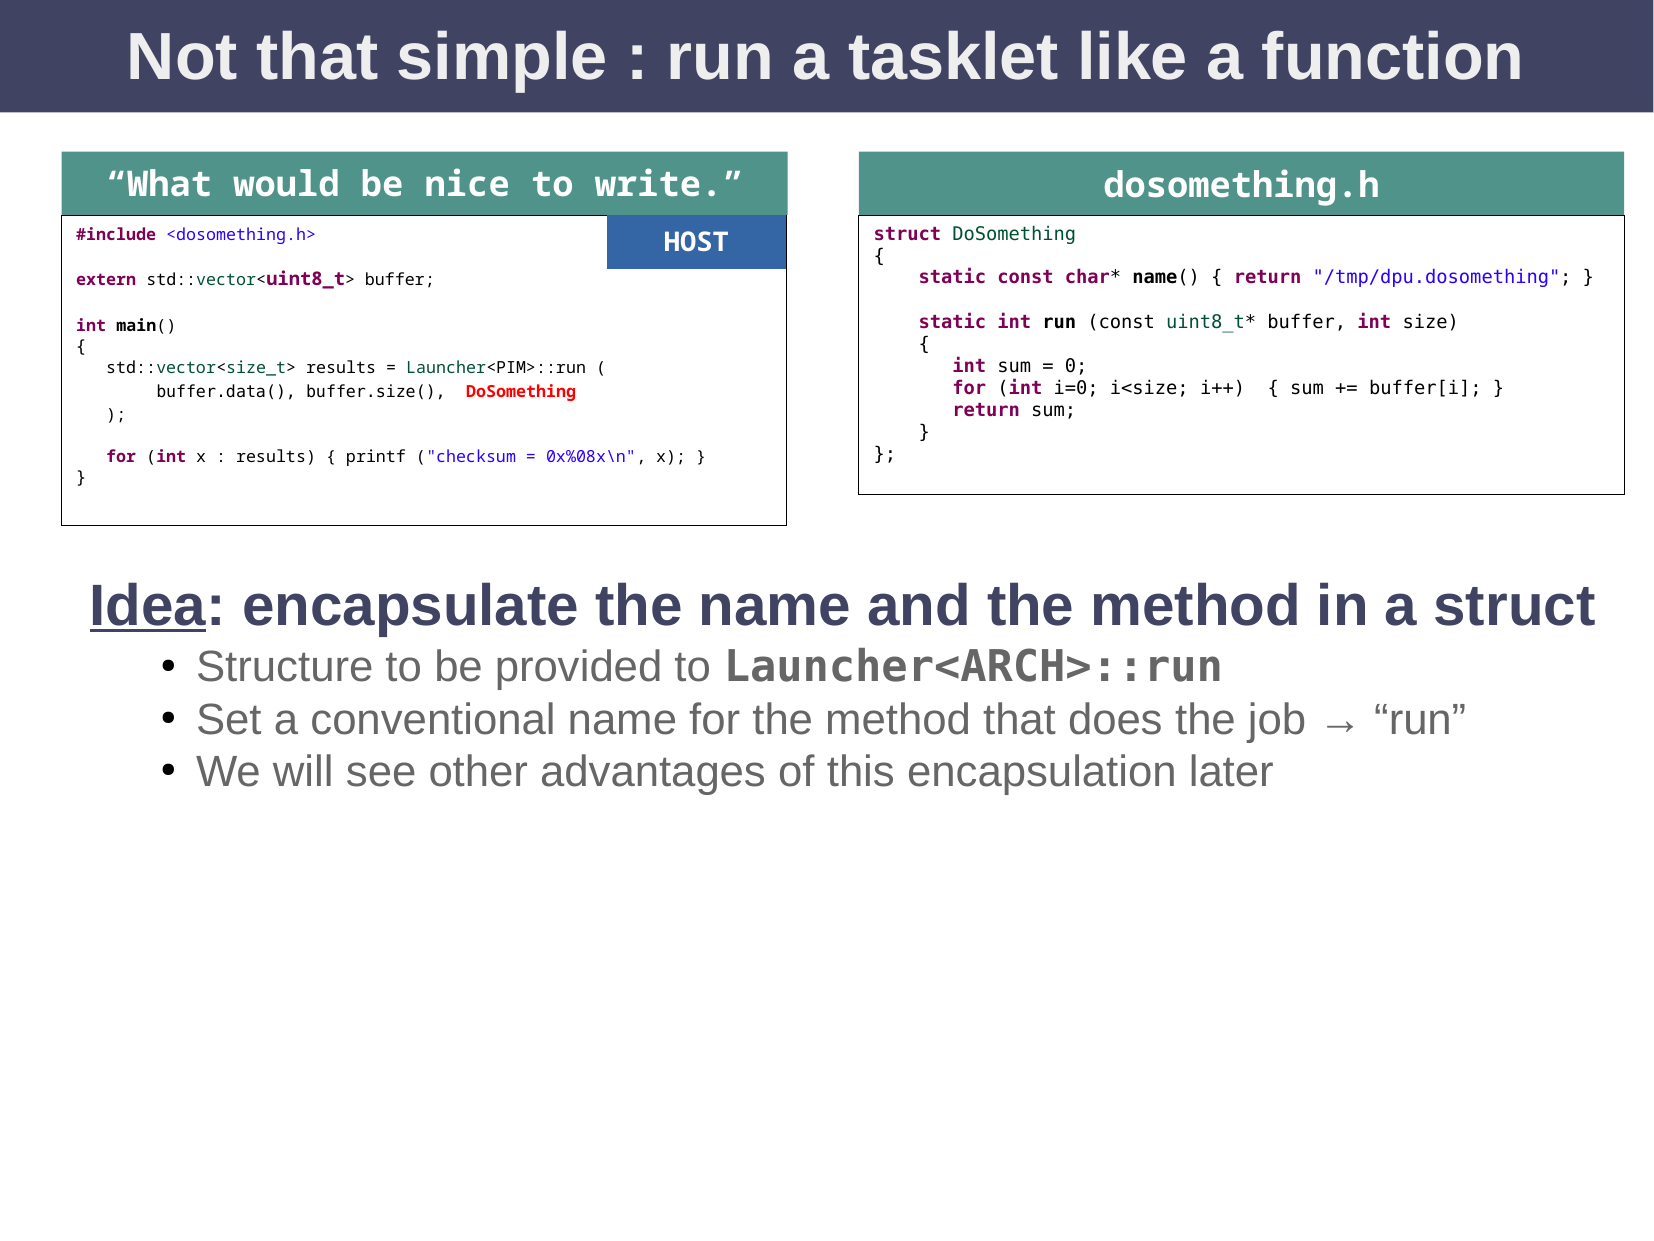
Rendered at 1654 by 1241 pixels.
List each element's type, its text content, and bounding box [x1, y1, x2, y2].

text_box #include <dosomething.h> extern std::vector<uint8_t> buffer; int main() { std::vector<size_t> results = Launcher<PIM>::run ( buffer.data(), buffer.size(), DoSomething ); for (int x : results) { printf ("checksum = 0x%08x\n", x); } } [61, 215, 787, 526]
text_box “What would be nice to write.” [61, 151, 788, 215]
text_box Idea: encapsulate the name and the method in a struct Structure to be provided to Launcher<ARCH>::run Set a conventional name for the method that does the job → “run” We will see other advantages of this encapsulation later [75, 565, 1619, 1064]
text_box struct DoSomething { static const char* name() { return "/tmp/dpu.dosomething"; } static int run (const uint8_t* buffer, int size) { int sum = 0; for (int i=0; i<size; i++) { sum += buffer[i]; } return sum; } }; [858, 215, 1625, 495]
text_box Not that simple : run a tasklet like a function [0, 0, 1654, 113]
text_box dosomething.h [858, 151, 1625, 215]
text_box HOST [607, 215, 786, 269]
